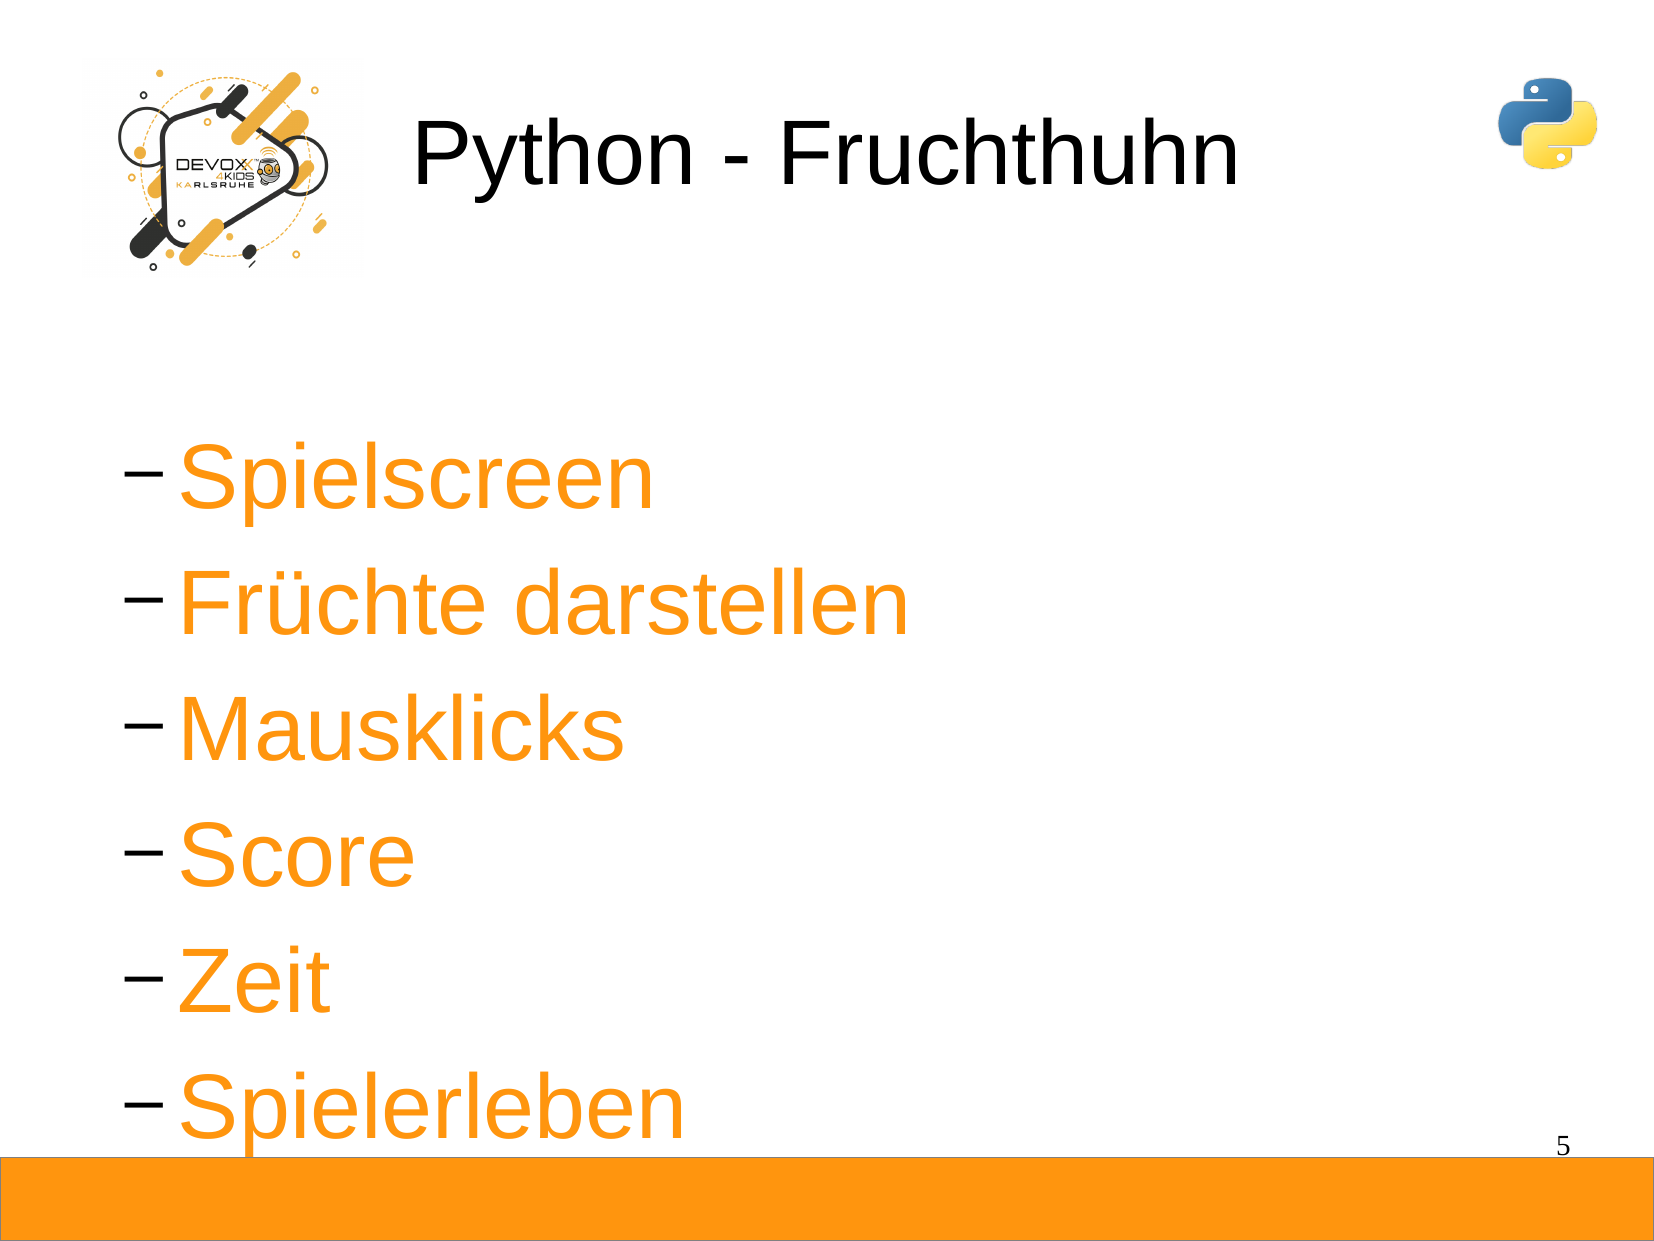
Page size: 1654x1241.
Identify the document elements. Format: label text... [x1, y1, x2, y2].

text_box [0, 1157, 1654, 1241]
list Spielscreen Früchte darstellen Mausklicks Score Zeit Spielerleben [36, 293, 1525, 1082]
picture [1476, 58, 1619, 189]
title Python - Fruchthuhn [82, 49, 1571, 257]
picture [82, 58, 364, 278]
list [94, 791, 1583, 1146]
